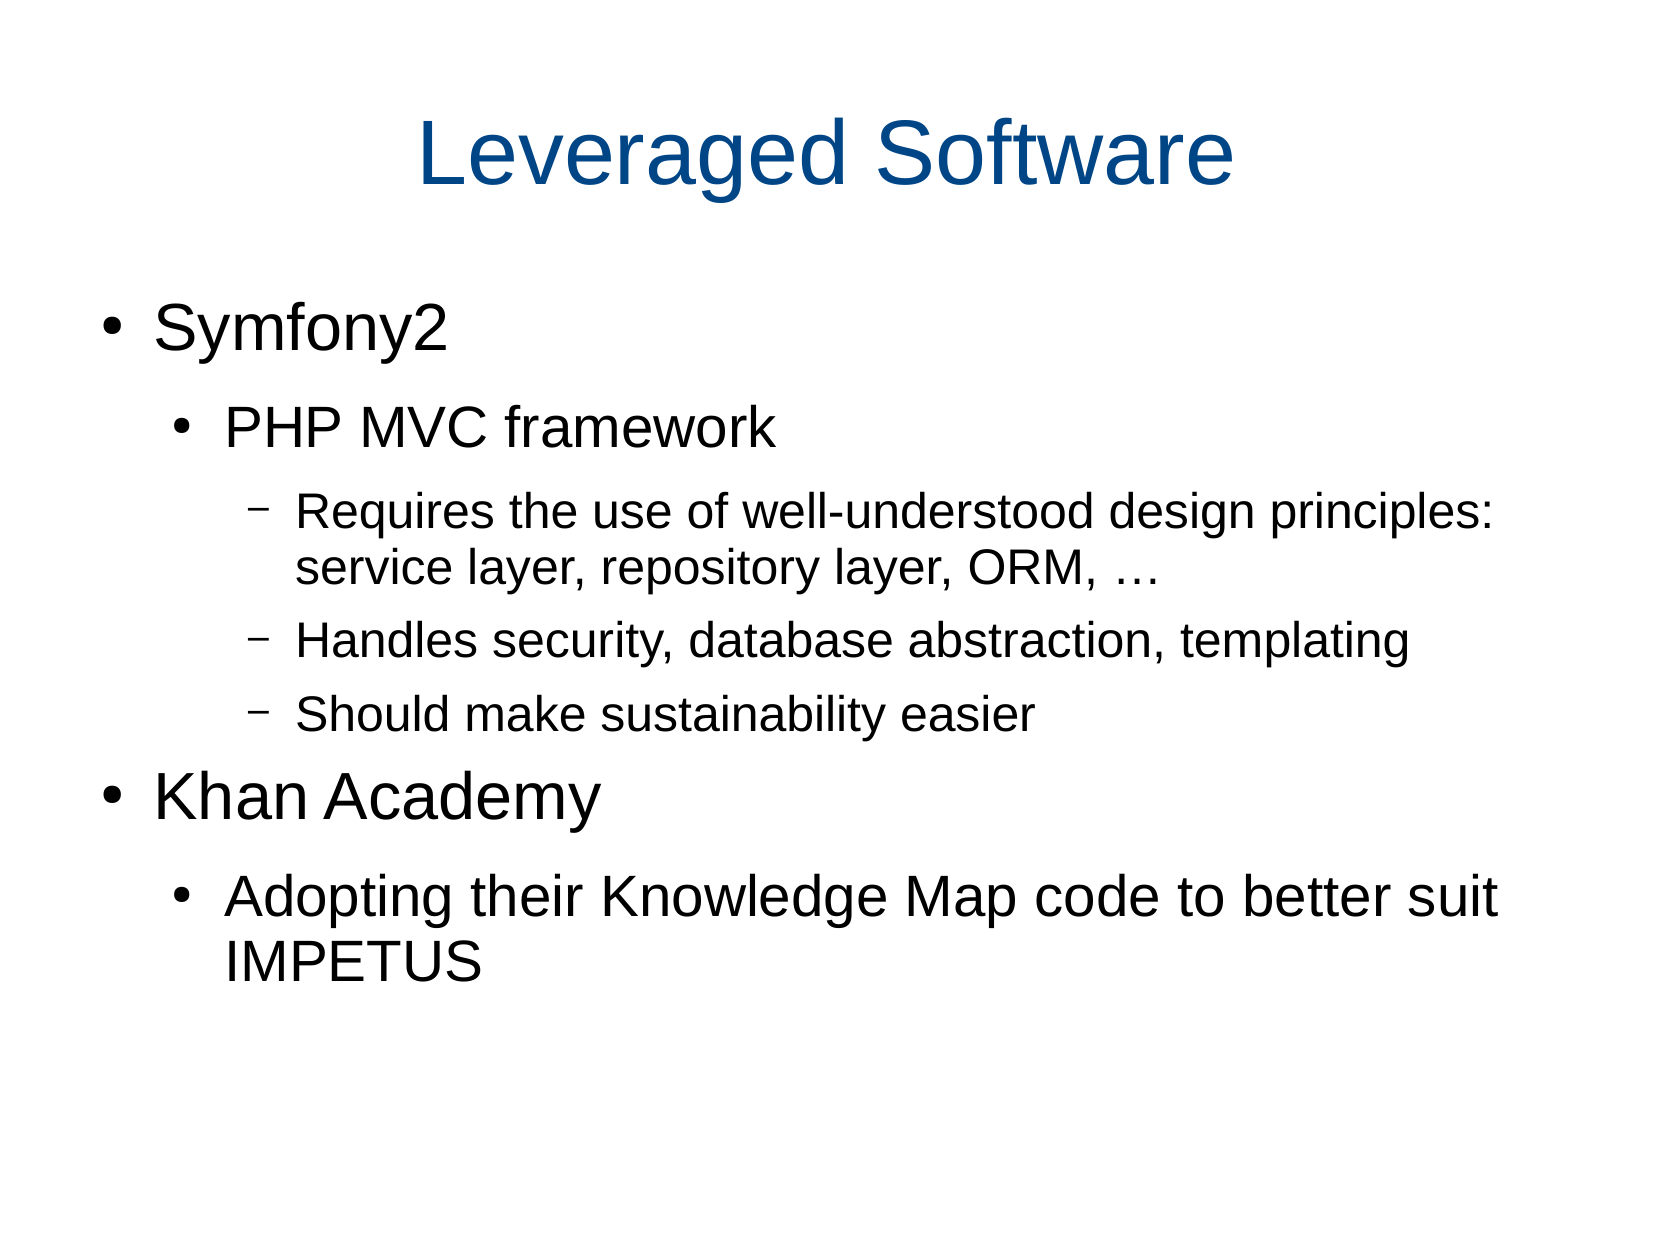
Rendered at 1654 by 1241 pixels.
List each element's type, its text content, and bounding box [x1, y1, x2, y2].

list Symfony2 PHP MVC framework Requires the use of well-understood design principles: service layer, repository layer, ORM, … Handles security, database abstraction, templating Should make sustainability easier Khan Academy Adopting their Knowledge Map code to better suit IMPETUS [82, 290, 1571, 1109]
title Leveraged Software [82, 49, 1571, 257]
